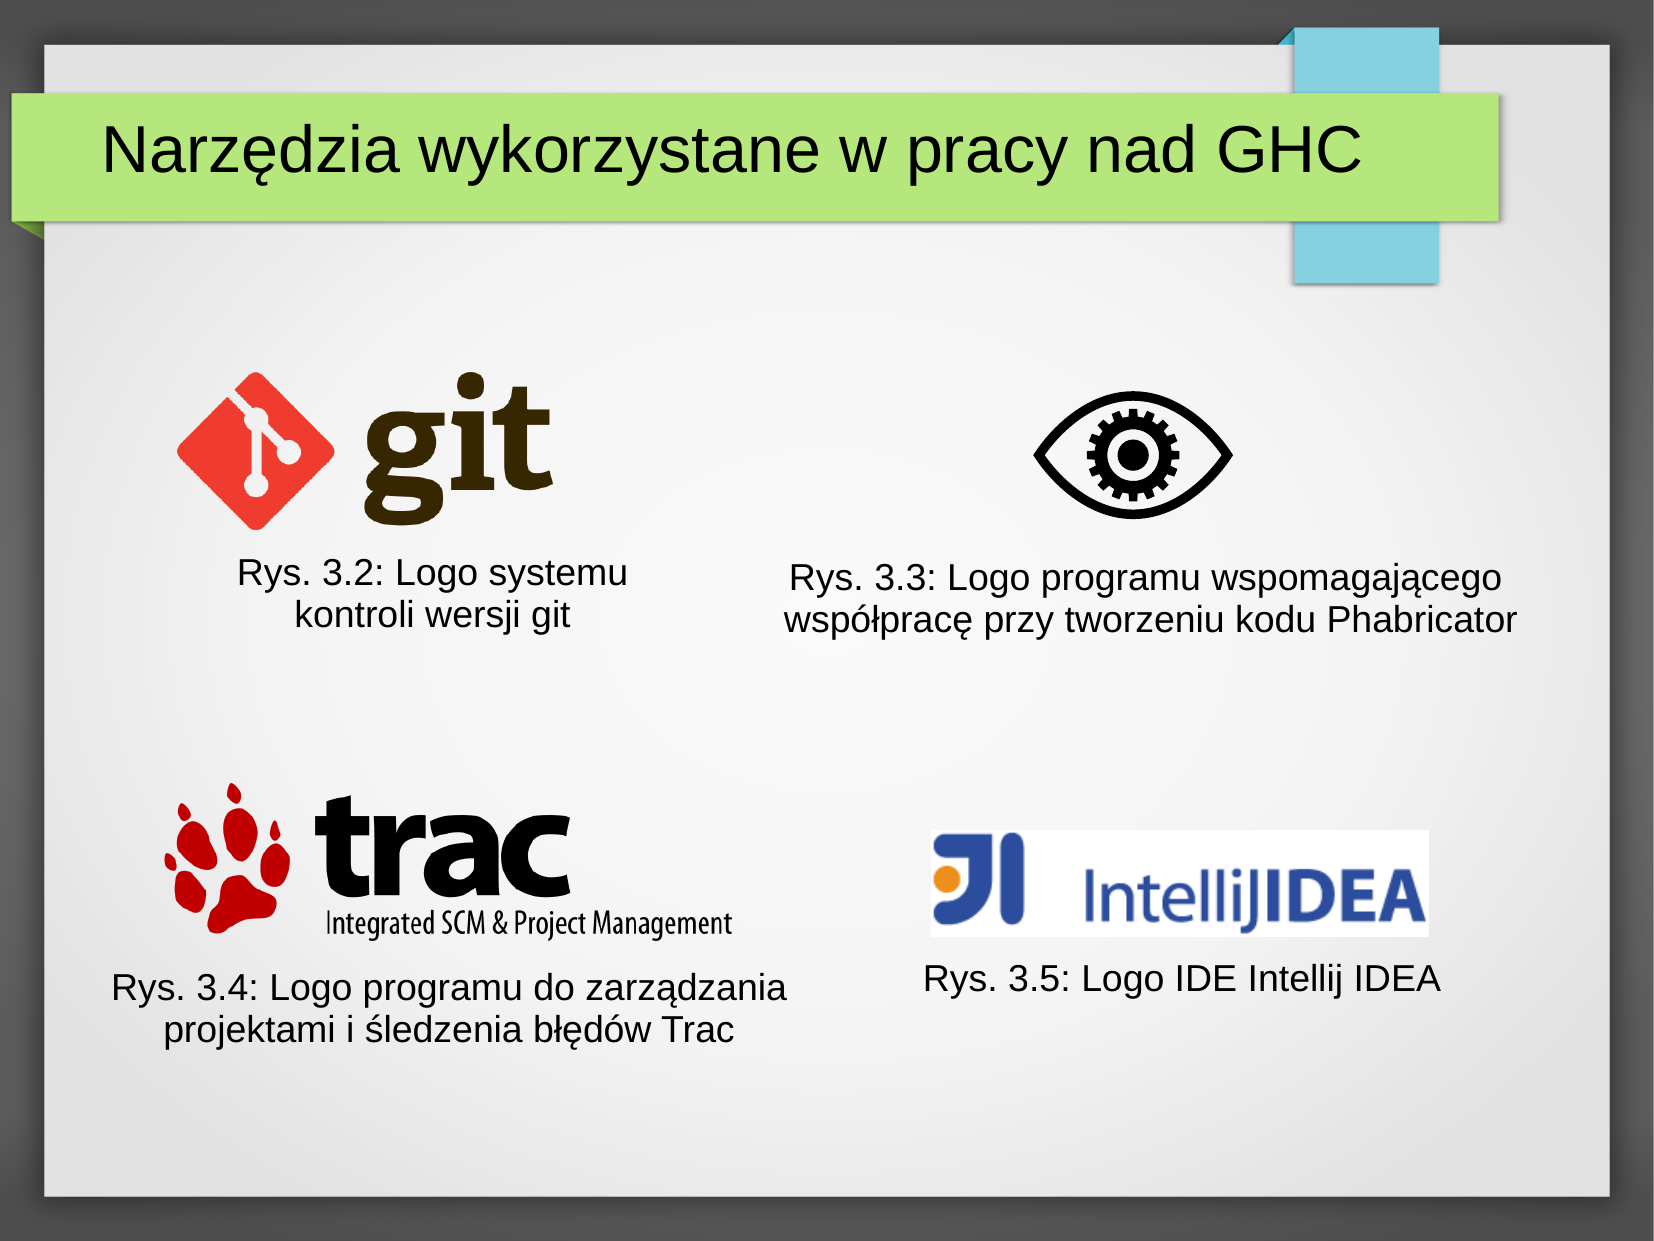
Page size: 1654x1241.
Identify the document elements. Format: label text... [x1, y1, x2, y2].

text_box Rys. 3.5: Logo IDE Intellij IDEA [908, 950, 1457, 1007]
picture [0, 0, 1654, 1241]
text_box Rys. 3.2: Logo systemu kontroli wersji git [222, 544, 658, 644]
text_box Rys. 3.4: Logo programu do zarządzania projektami i śledzenia błędów Trac [96, 959, 804, 1059]
title Narzędzia wykorzystane w pracy nad GHC [82, 45, 1571, 254]
text_box Rys. 3.3: Logo programu wspomagającego współpracę przy tworzeniu kodu Phabricator [769, 548, 1533, 648]
